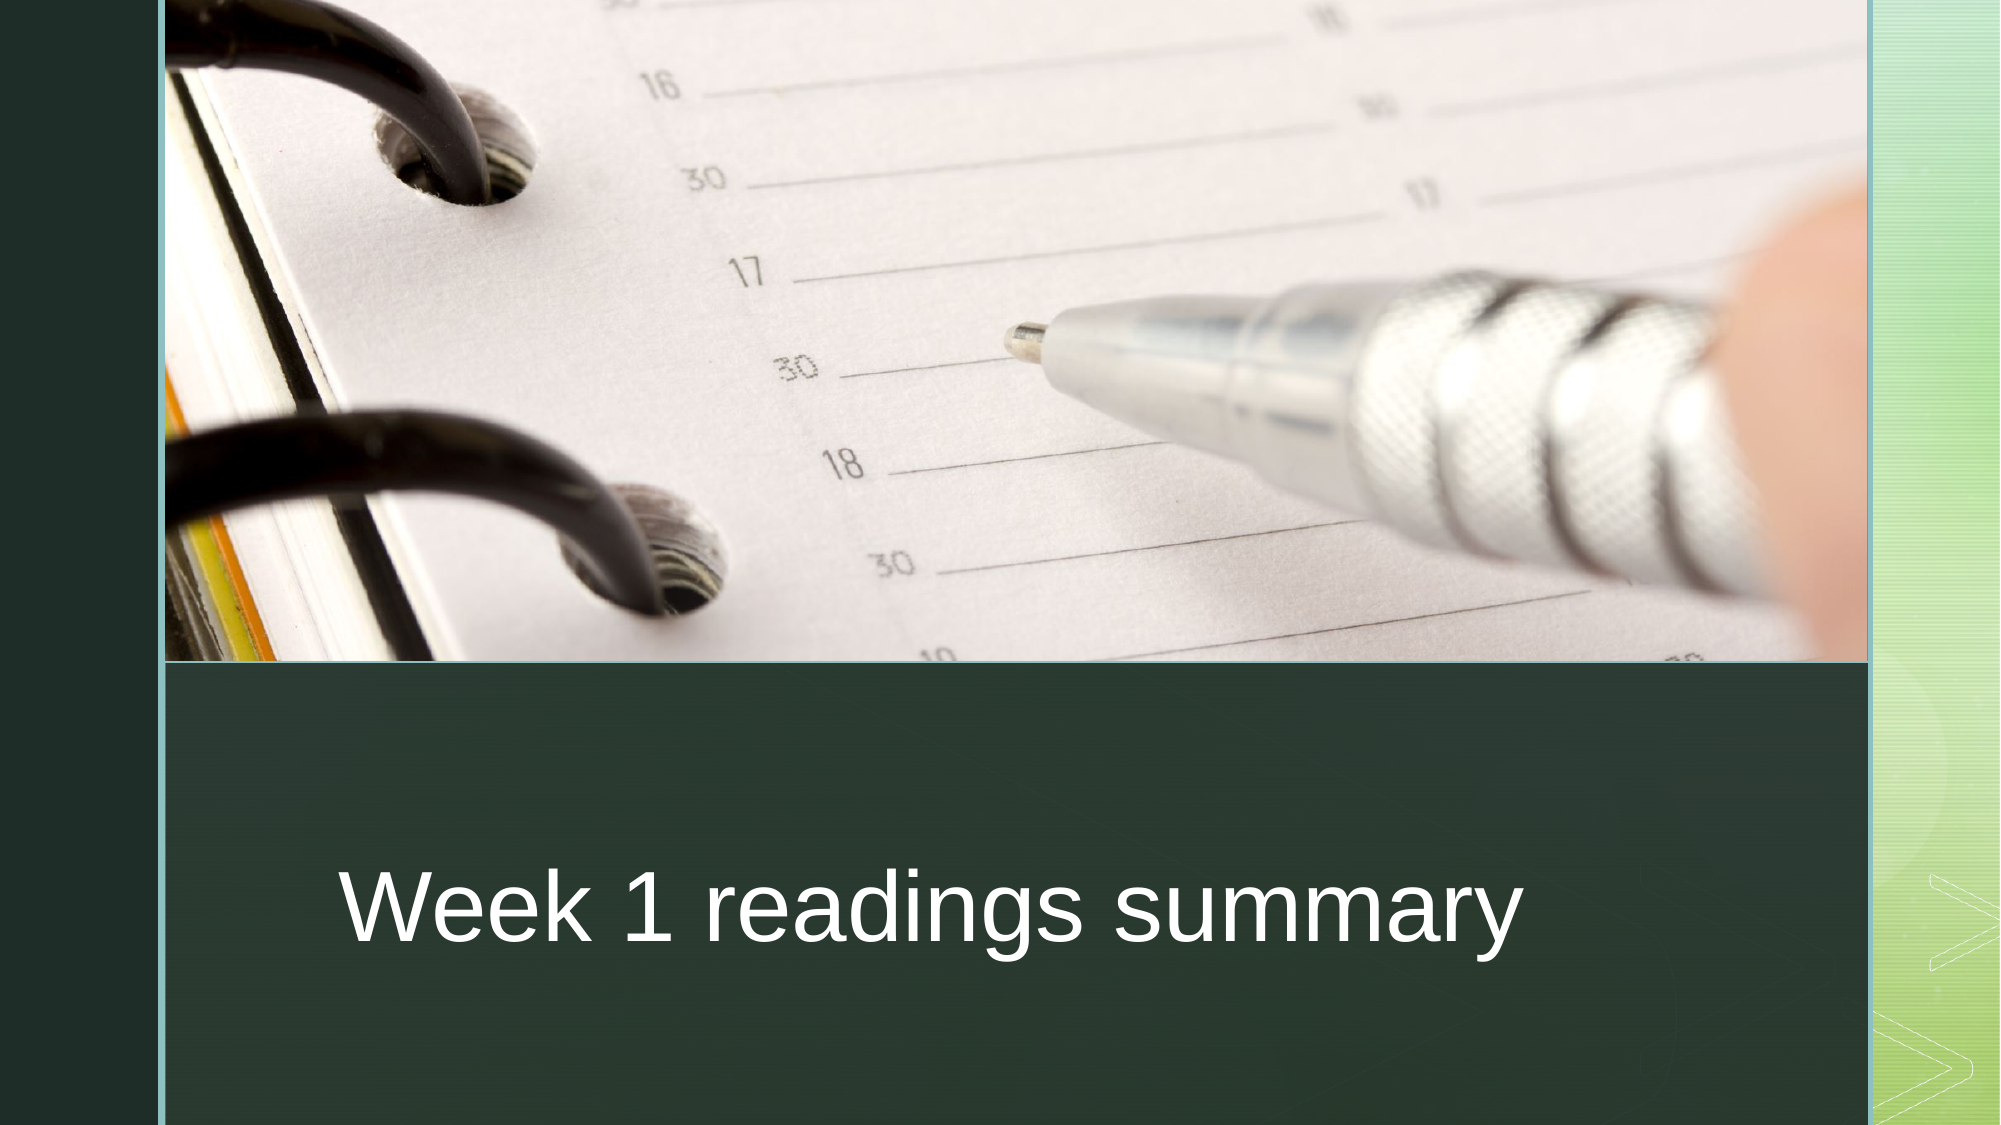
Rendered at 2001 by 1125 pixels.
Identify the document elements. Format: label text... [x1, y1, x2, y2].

text_box [0, 0, 1873, 1125]
picture [164, 0, 1868, 662]
picture [1873, 0, 2000, 1125]
title Week 1 readings summary [323, 847, 1710, 993]
